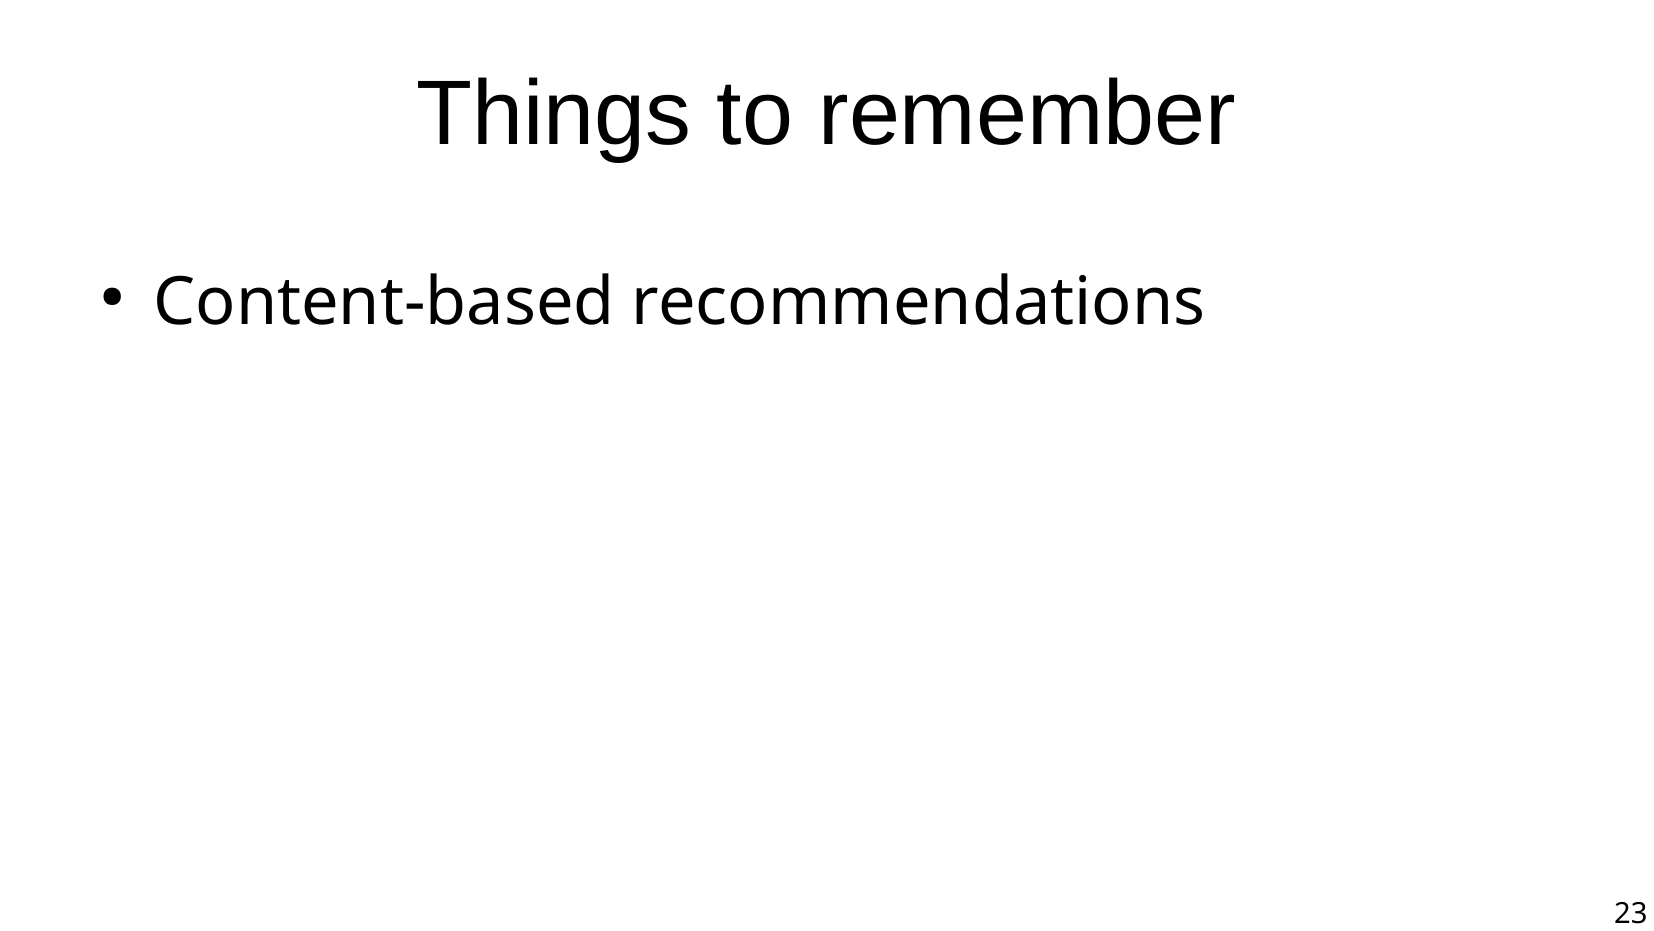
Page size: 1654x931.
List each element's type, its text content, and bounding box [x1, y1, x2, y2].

title Things to remember [82, 1, 1571, 226]
list Content-based recommendations [82, 253, 1571, 793]
